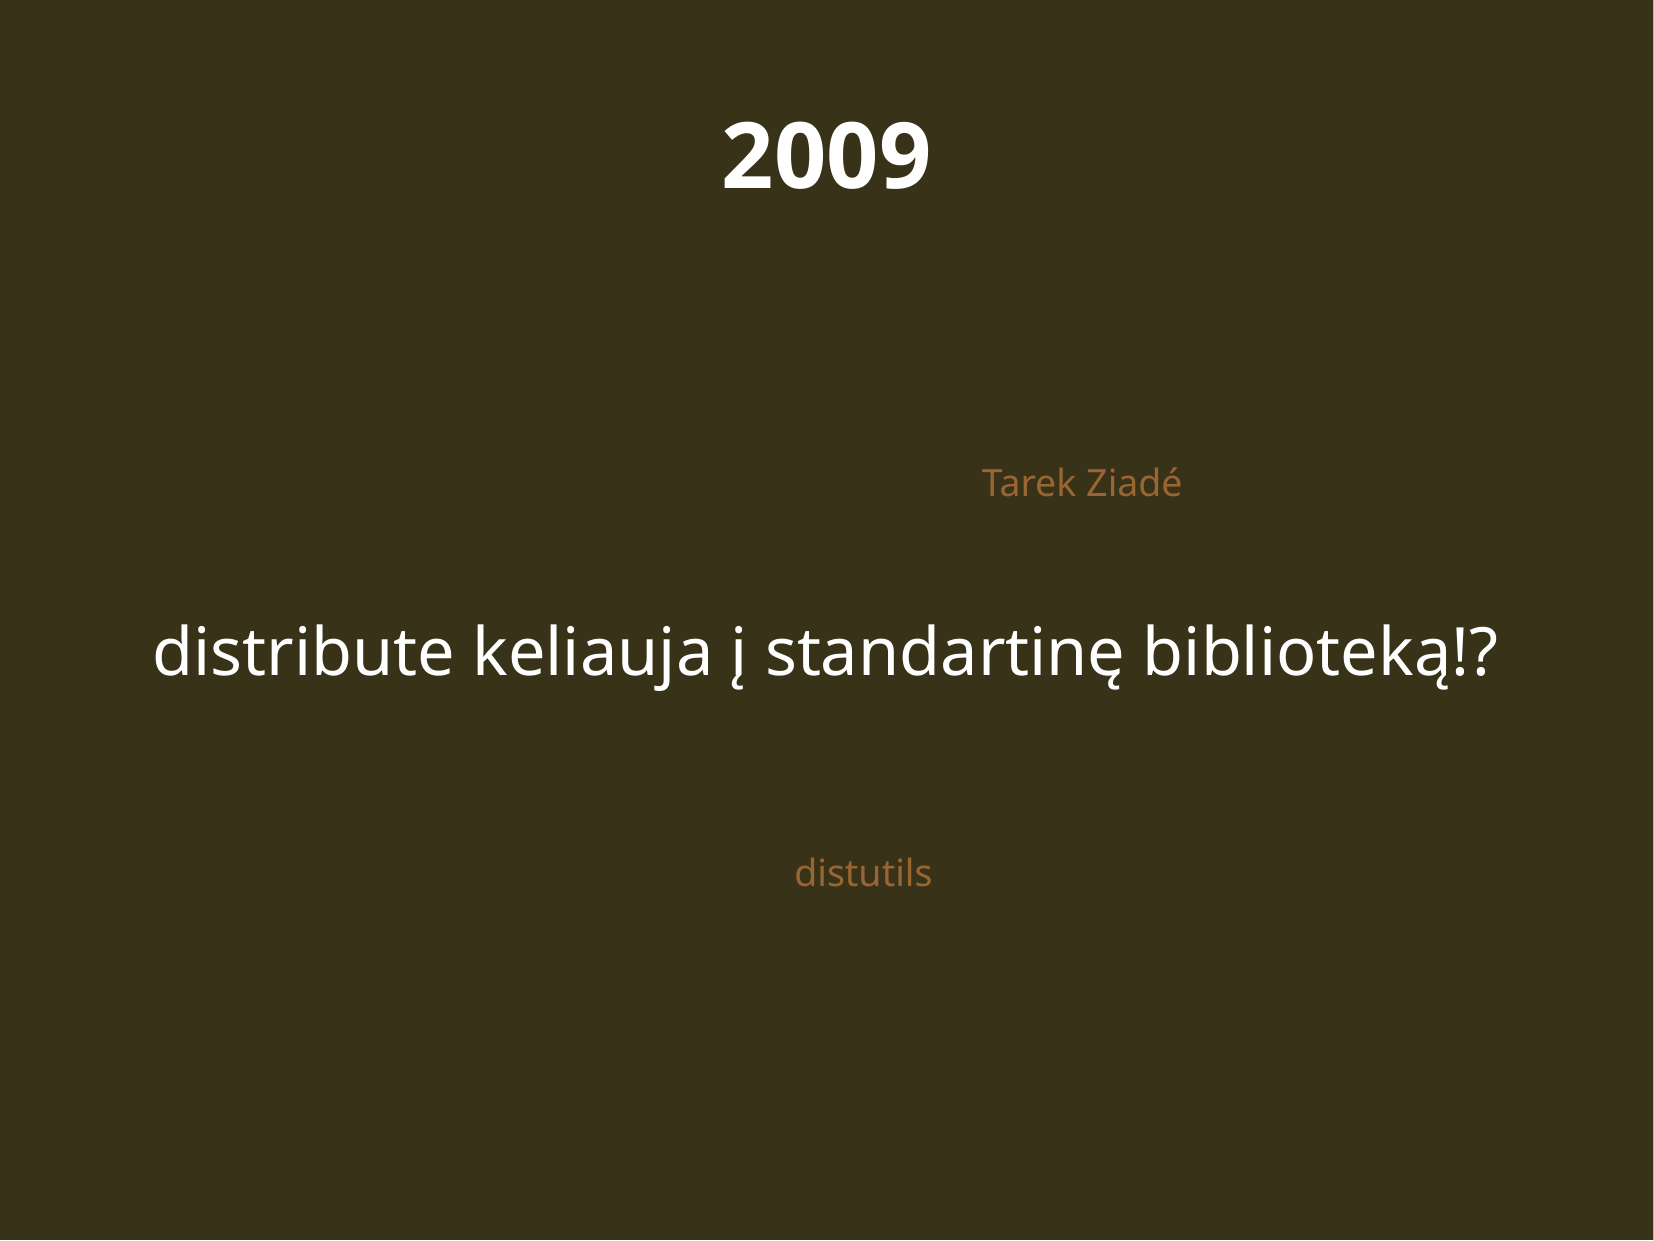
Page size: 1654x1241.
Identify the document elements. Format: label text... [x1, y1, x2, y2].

text_box Tarek Ziadé [967, 448, 1193, 518]
title 2009 [82, 49, 1571, 257]
subtitle distribute keliauja į standartinę biblioteką!? [82, 290, 1571, 1010]
text_box distutils [779, 838, 946, 896]
